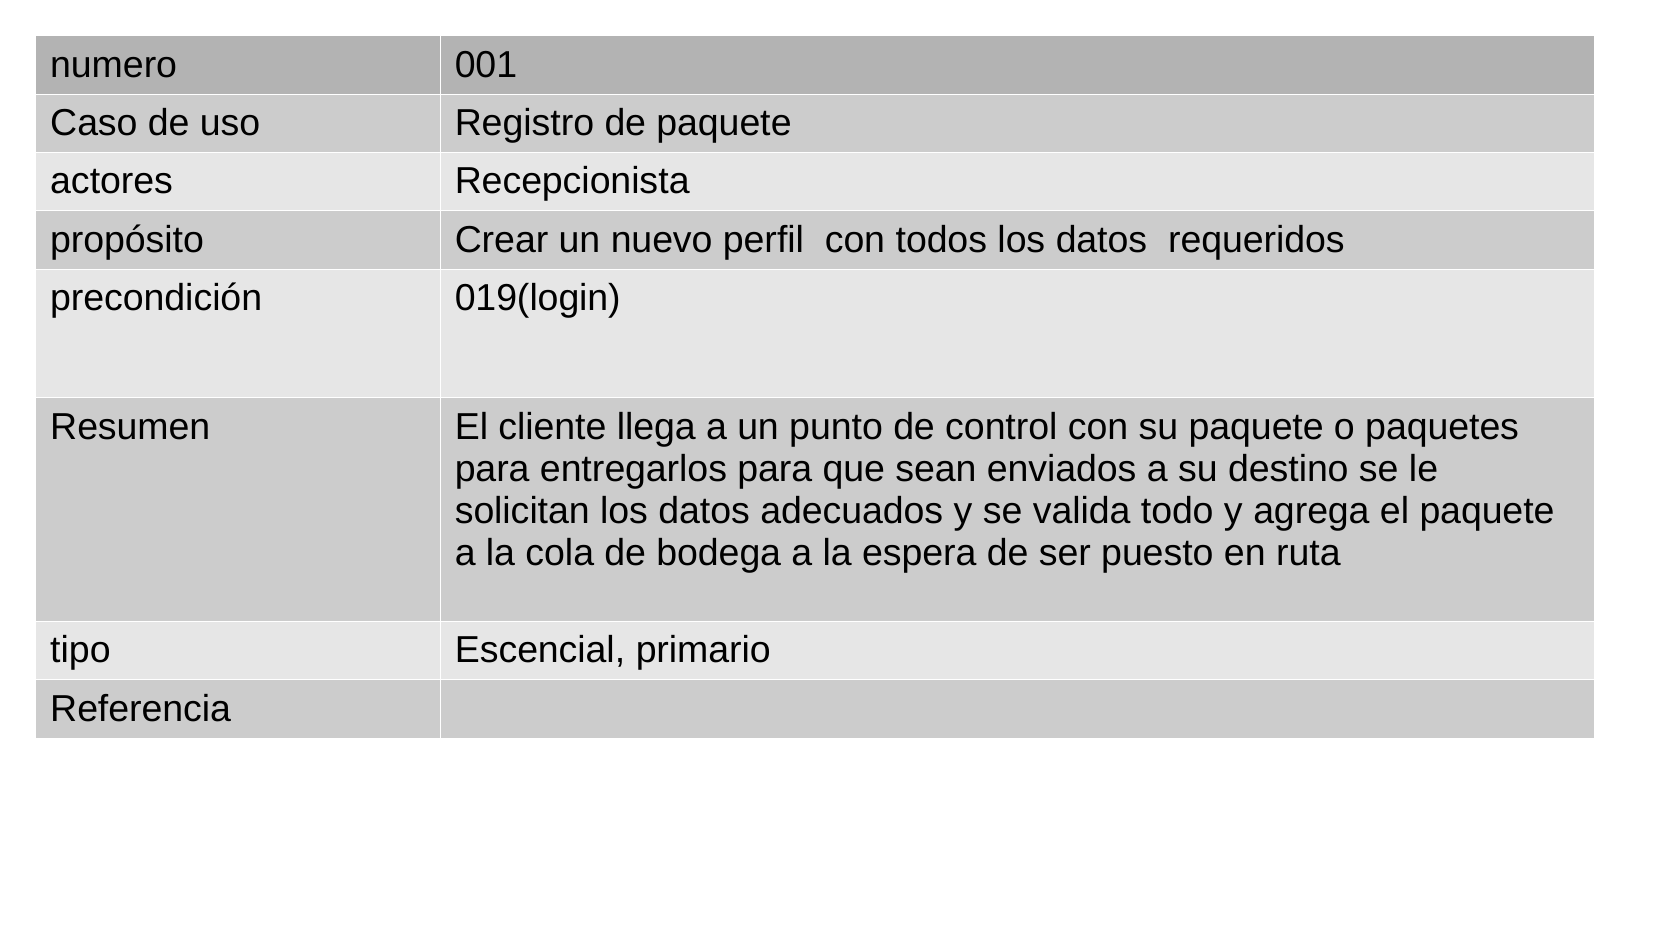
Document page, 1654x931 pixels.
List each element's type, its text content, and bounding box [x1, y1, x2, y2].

table_header 001 [441, 36, 1594, 94]
table_cell 019(login) [441, 270, 1594, 397]
table_cell Referencia [36, 680, 440, 738]
table_cell Registro de paquete [441, 95, 1594, 152]
table_cell Crear un nuevo perfil con todos los datos requeridos [441, 211, 1594, 269]
table_cell tipo [36, 622, 440, 679]
table_cell Recepcionista [441, 153, 1594, 210]
table_cell propósito [36, 211, 440, 269]
table_header numero [36, 36, 440, 94]
table_cell Resumen [36, 398, 440, 621]
table_cell actores [36, 153, 440, 210]
table_cell Escencial, primario [441, 622, 1594, 679]
table_cell Caso de uso [36, 95, 440, 152]
table_cell precondición [36, 270, 440, 397]
table_cell El cliente llega a un punto de control con su paquete o paquetes para entregarlos para que sean enviados a su destino se le solicitan los datos adecuados y se valida todo y agrega el paquete a la cola de bodega a la espera de ser puesto en ruta [441, 398, 1594, 621]
table_cell [441, 680, 1594, 738]
